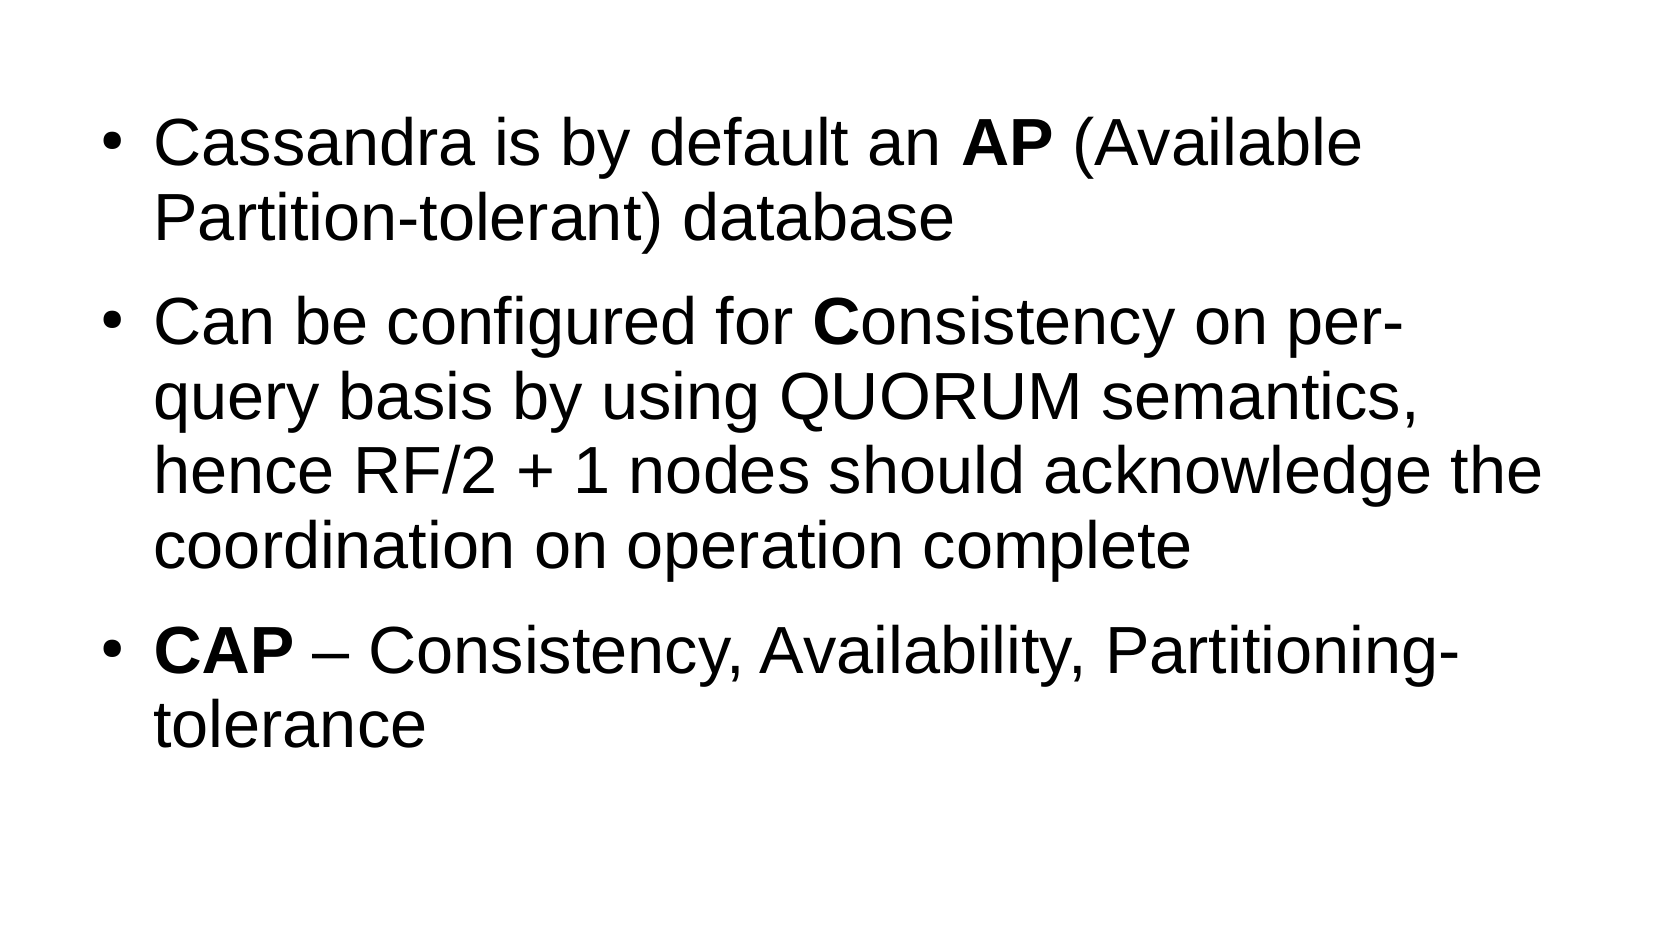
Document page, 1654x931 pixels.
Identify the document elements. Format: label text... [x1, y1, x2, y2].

list Cassandra is by default an AP (Available Partition-tolerant) database Can be configured for Consistency on per-query basis by using QUORUM semantics, hence RF/2 + 1 nodes should acknowledge the coordination on operation complete CAP – Consistency, Availability, Partitioning-tolerance [82, 105, 1571, 826]
